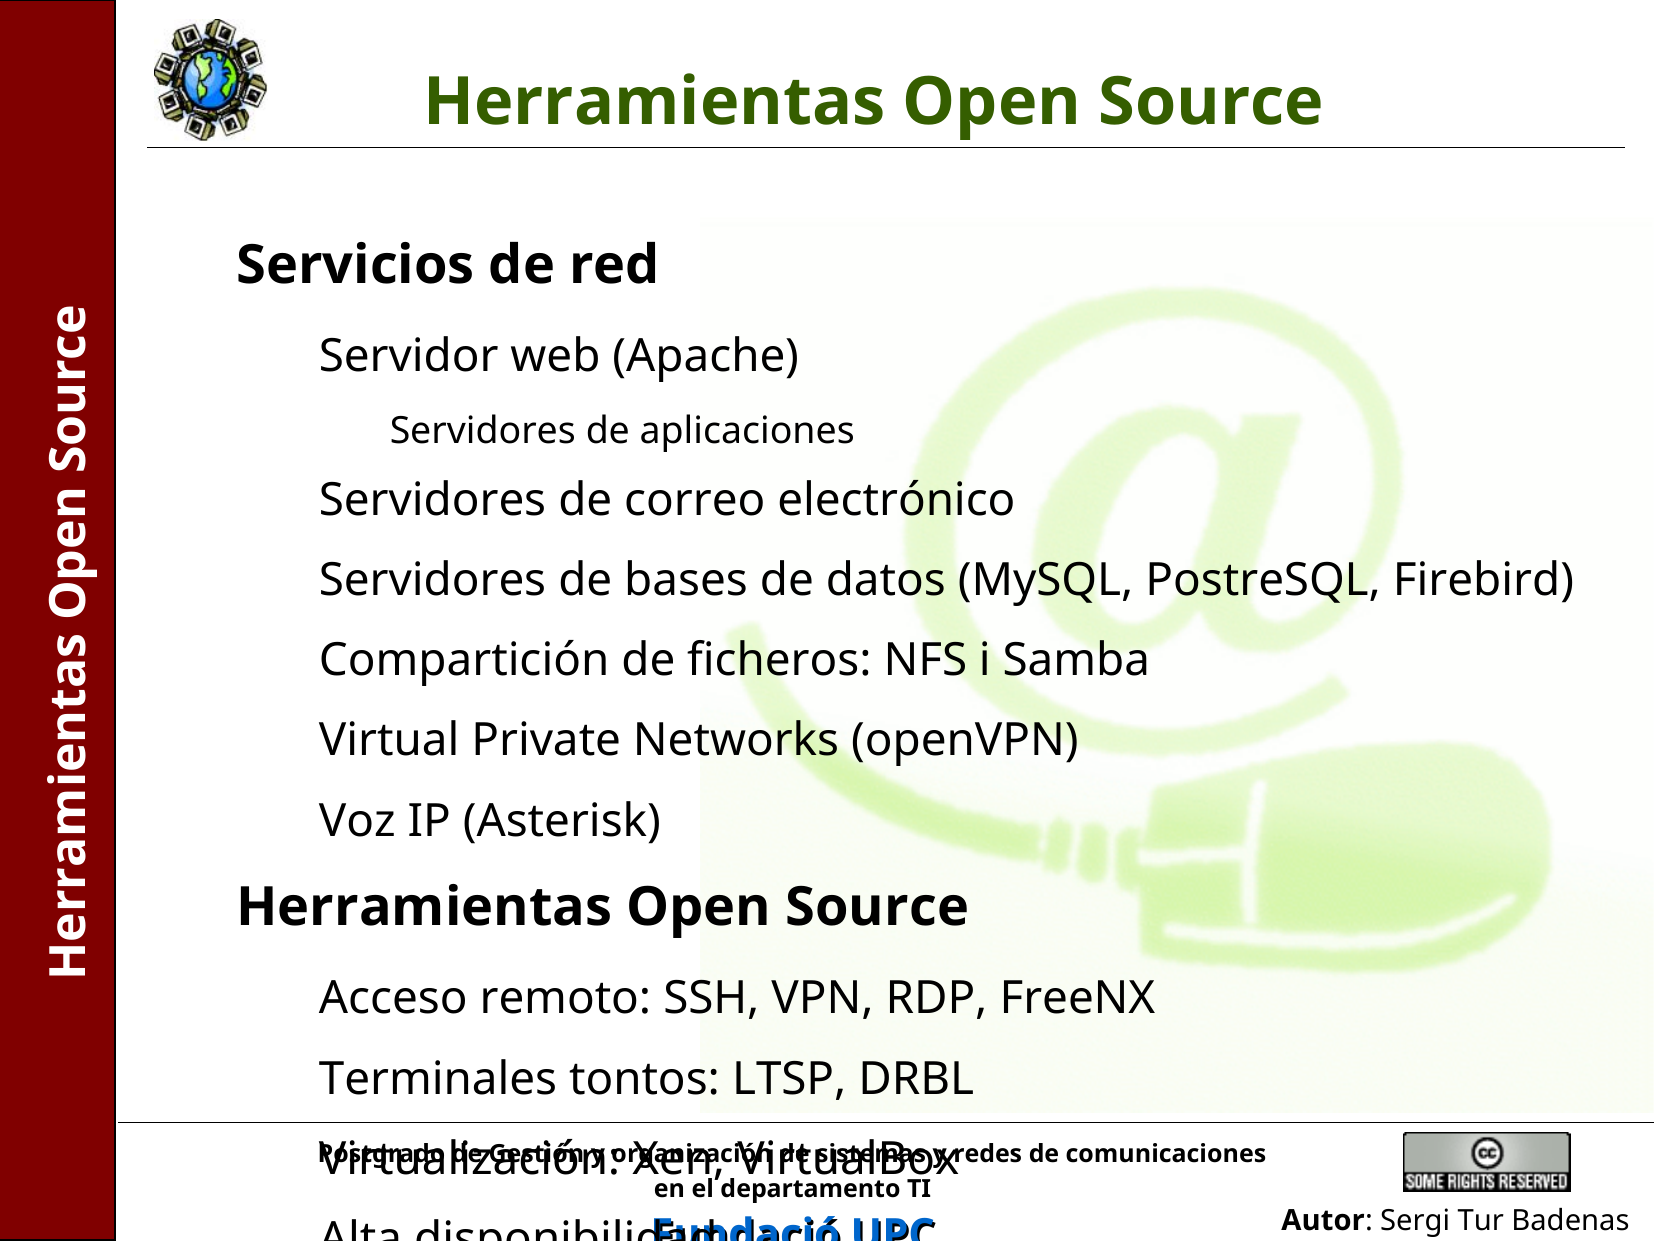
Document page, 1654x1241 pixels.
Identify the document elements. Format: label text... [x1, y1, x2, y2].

picture [815, 1065, 827, 1078]
picture [1403, 1132, 1571, 1192]
picture [929, 1079, 943, 1091]
picture [929, 1065, 942, 1075]
picture [700, 217, 1654, 1113]
list Servicios de red Servidor web (Apache) Servidores de aplicaciones Servidores de correo electrónico Servidores de bases de datos (MySQL, PostreSQL, Firebird) Compartición de ficheros: NFS i Samba Virtual Private Networks (openVPN) Voz IP (Asterisk) Herramientas Open Source Acceso remoto: SSH, VPN, RDP, FreeNX Terminales tontos: LTSP, DRBL Virtualización: Xen, VirtualBox Alta disponibilidad [141, 225, 1630, 1061]
picture [900, 1065, 912, 1077]
title Herramientas Open Source [129, 56, 1619, 141]
picture [154, 19, 268, 56]
picture [867, 1065, 884, 1090]
